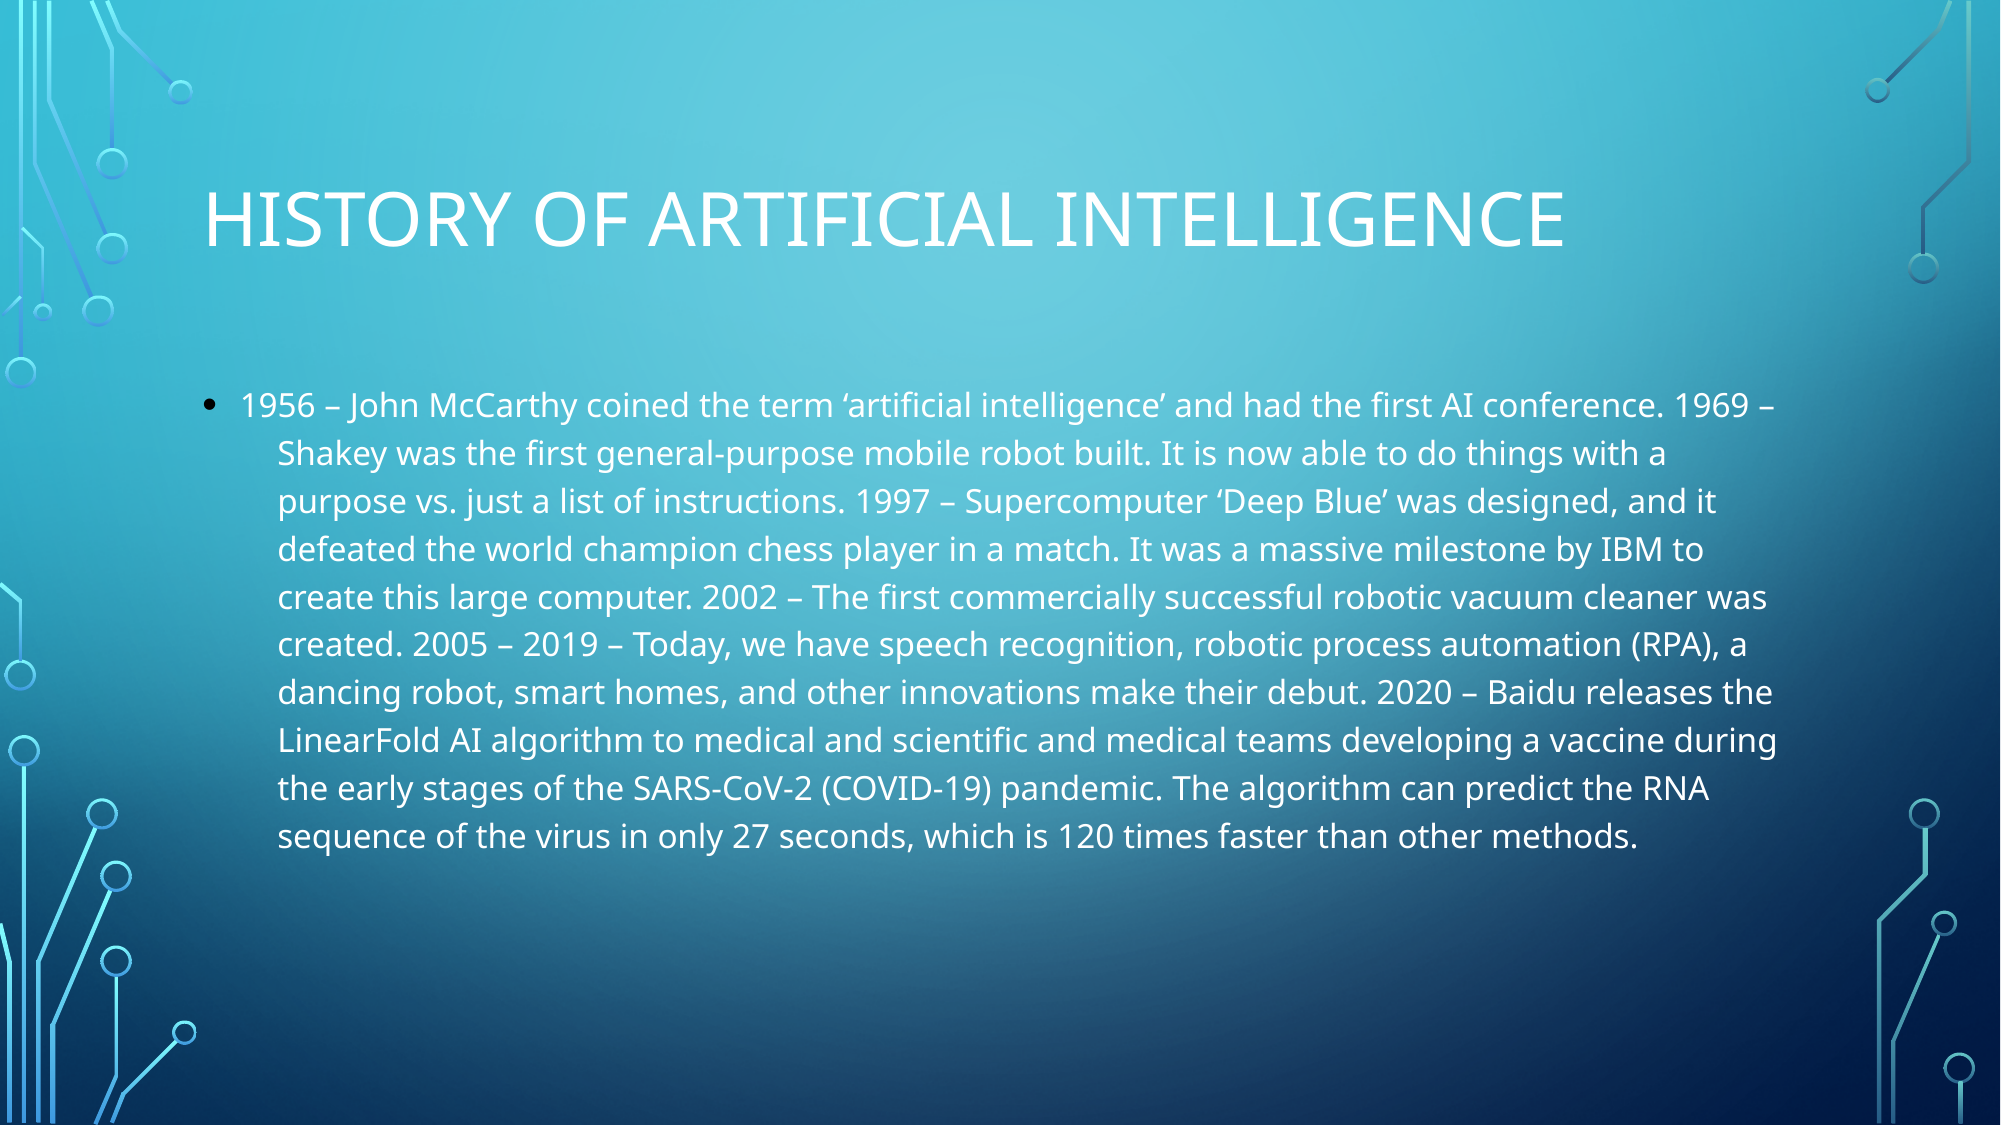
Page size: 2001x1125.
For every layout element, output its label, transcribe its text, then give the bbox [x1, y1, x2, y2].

list 1956 – John McCarthy coined the term ‘artificial intelligence’ and had the first AI conference. 1969 – Shakey was the first general-purpose mobile robot built. It is now able to do things with a purpose vs. just a list of instructions. 1997 – Supercomputer ‘Deep Blue’ was designed, and it defeated the world champion chess player in a match. It was a massive milestone by IBM to create this large computer. 2002 – The first commercially successful robotic vacuum cleaner was created. 2005 – 2019 – Today, we have speech recognition, robotic process automation (RPA), a dancing robot, smart homes, and other innovations make their debut. 2020 – Baidu releases the LinearFold AI algorithm to medical and scientific and medical teams developing a vaccine during the early stages of the SARS-CoV-2 (COVID-19) pandemic. The algorithm can predict the RNA sequence of the virus in only 27 seconds, which is 120 times faster than other methods. [187, 369, 1813, 995]
title History of Artificial intelligence [187, 101, 1813, 344]
